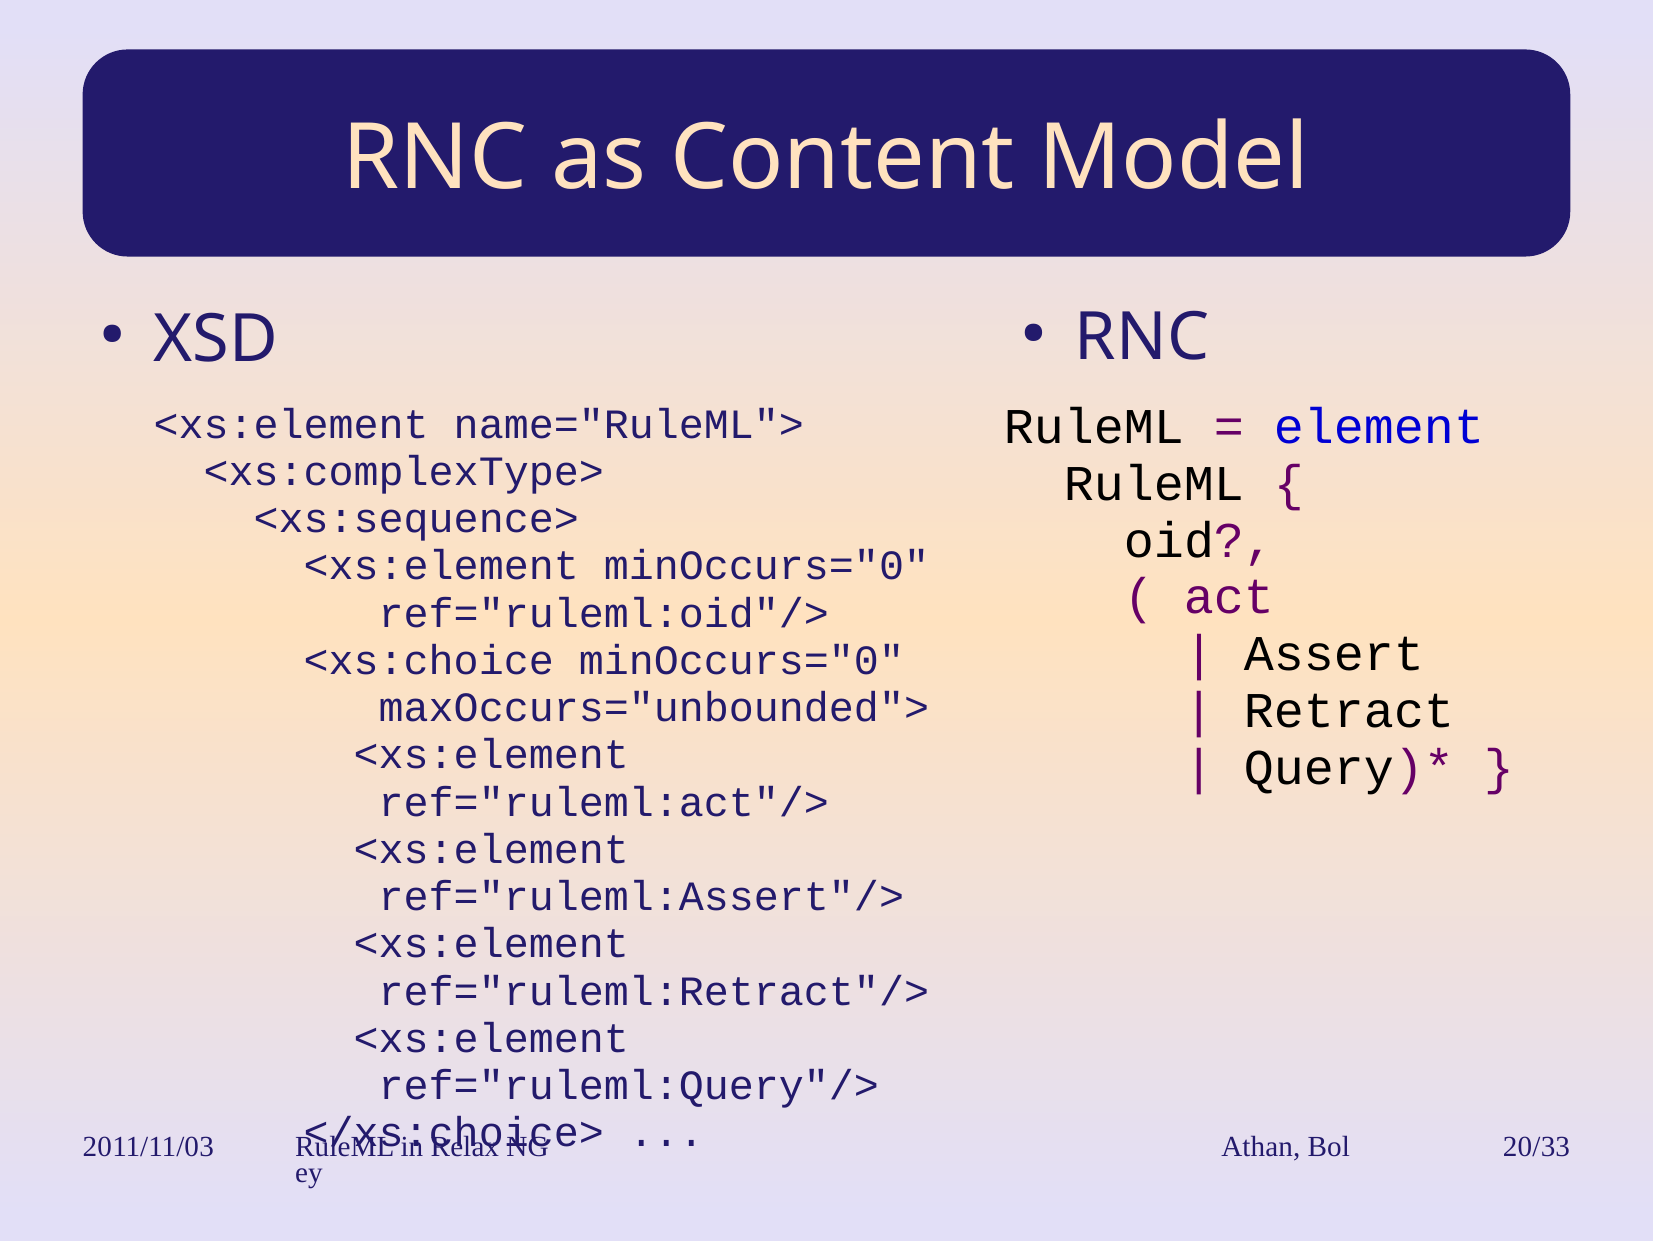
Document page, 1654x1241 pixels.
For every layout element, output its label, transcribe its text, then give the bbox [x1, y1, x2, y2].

list XSD <xs:element name="RuleML"> <xs:complexType> <xs:sequence> <xs:element minOccurs="0" ref="ruleml:oid"/> <xs:choice minOccurs="0" maxOccurs="unbounded"> <xs:element ref="ruleml:act"/> <xs:element ref="ruleml:Assert"/> <xs:element ref="ruleml:Retract"/> <xs:element ref="ruleml:Query"/> </xs:choice> ... [82, 290, 975, 1123]
title RNC as Content Model [82, 49, 1571, 257]
list RNC RuleML = element RuleML { oid?, ( act | Assert | Retract | Query)* } [1003, 288, 1565, 1093]
